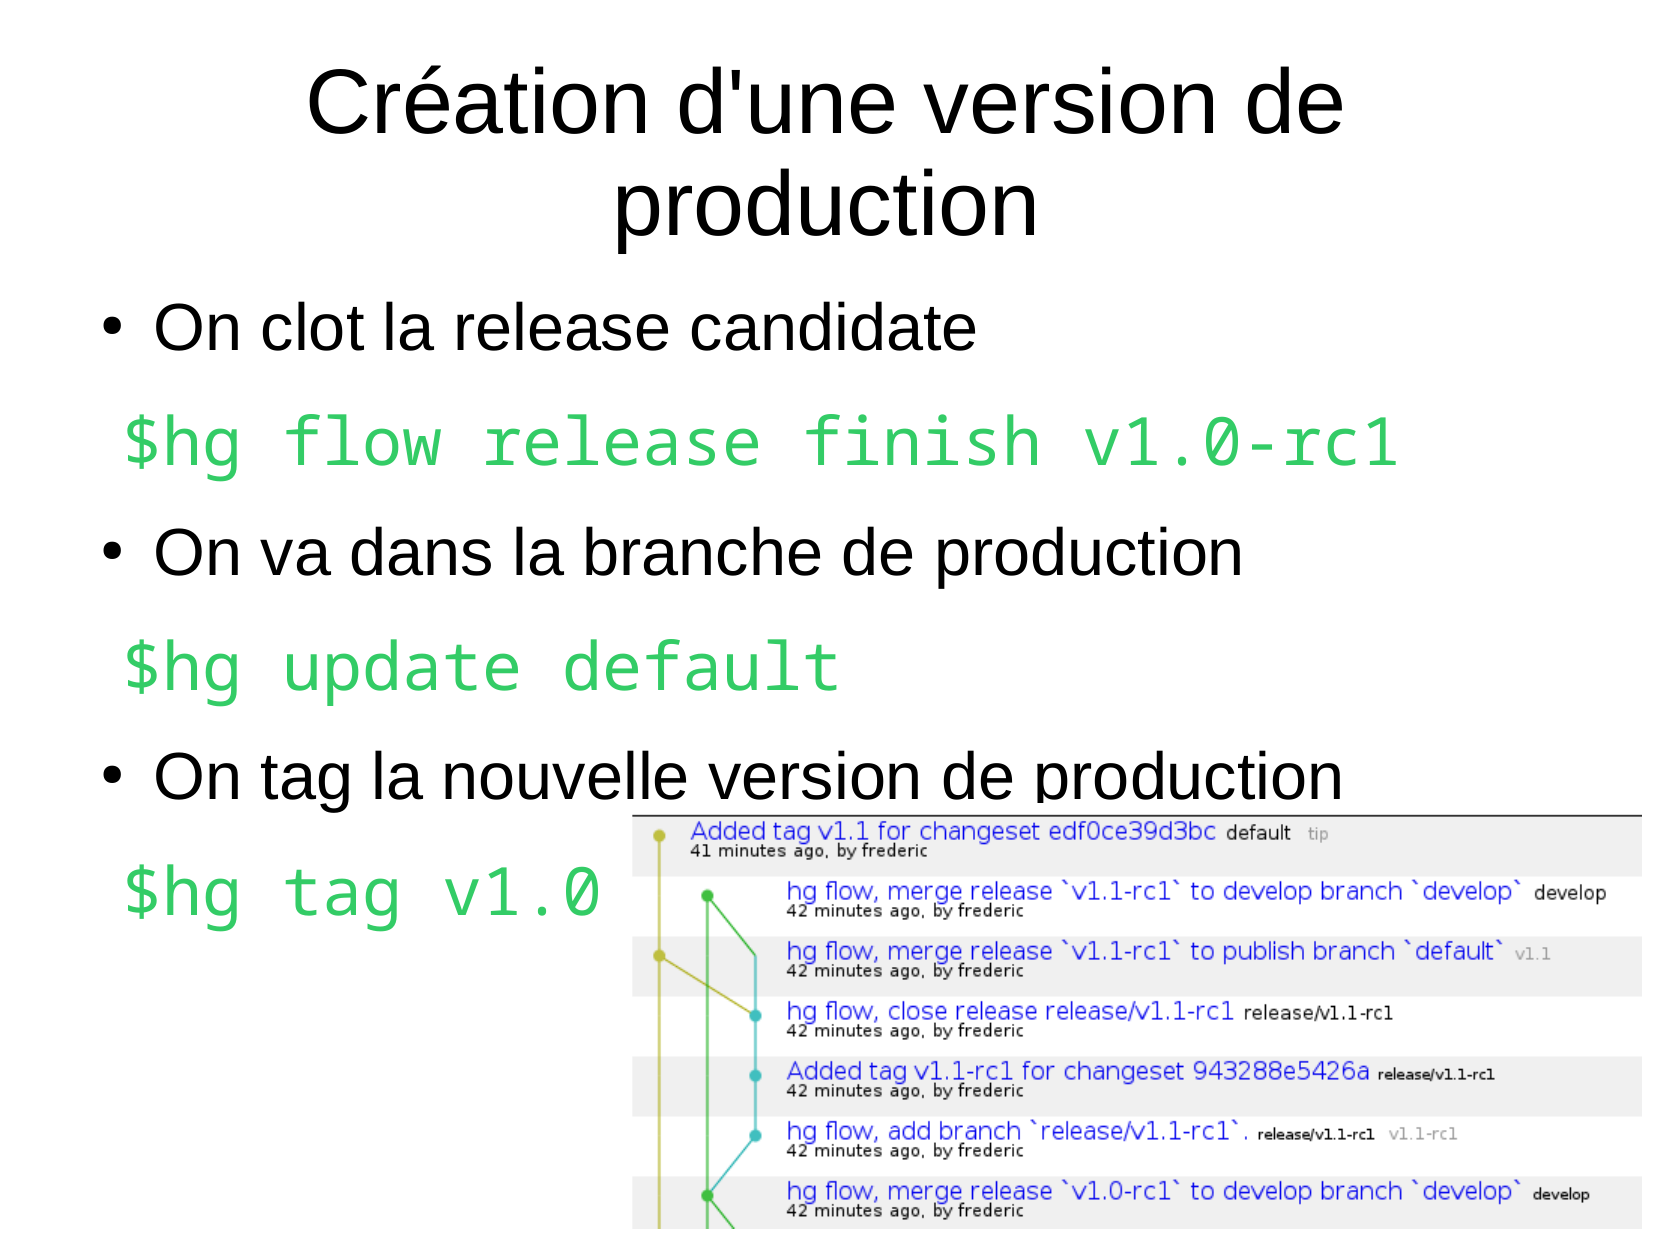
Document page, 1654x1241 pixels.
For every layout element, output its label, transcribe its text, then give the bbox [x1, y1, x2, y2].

title Création d'une version de production [82, 49, 1571, 257]
picture [625, 803, 1642, 1229]
list On clot la release candidate $hg flow release finish v1.0-rc1 On va dans la branche de production $hg update default On tag la nouvelle version de production $hg tag v1.0 [82, 290, 1571, 1010]
